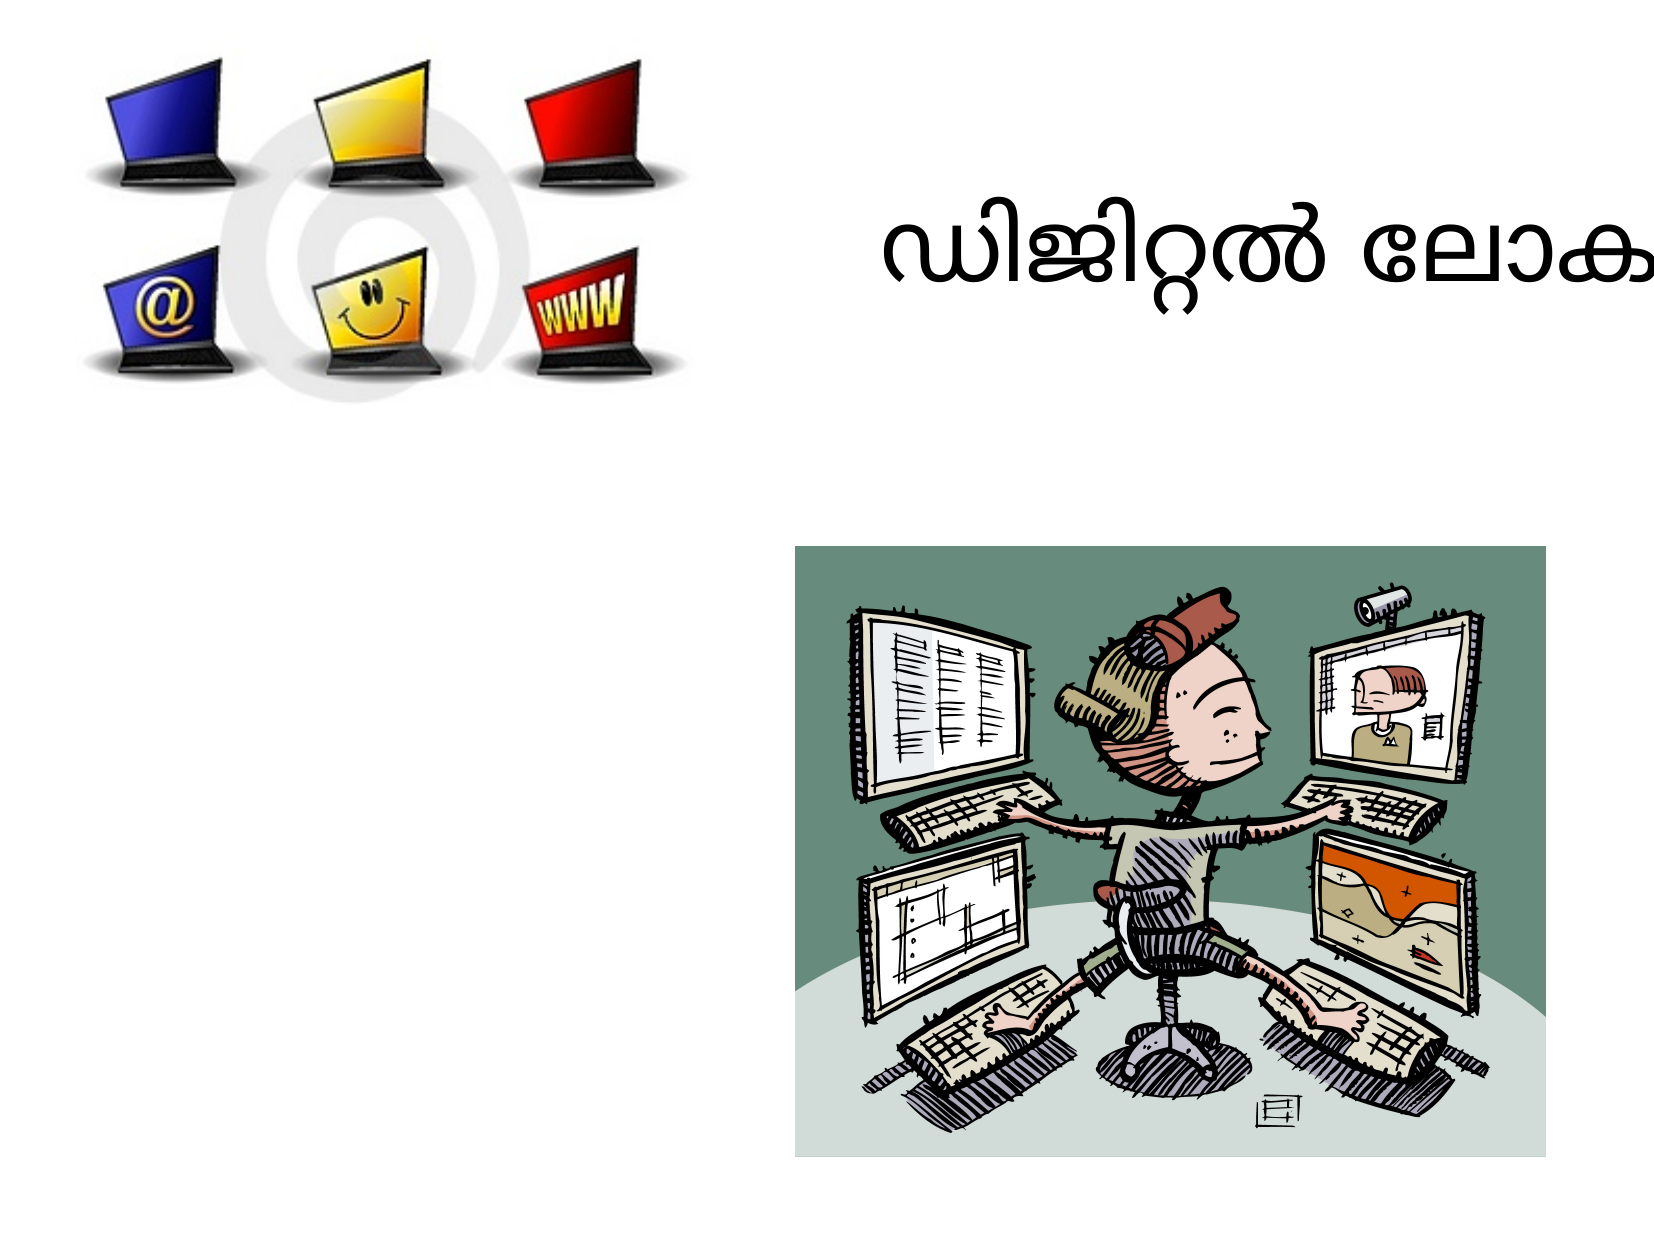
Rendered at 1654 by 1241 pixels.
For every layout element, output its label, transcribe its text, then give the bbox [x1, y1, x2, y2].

picture [795, 546, 1546, 1158]
text_box ഡിജിറ്റല്‍ ലോകം [866, 187, 1451, 315]
picture [75, 37, 700, 430]
